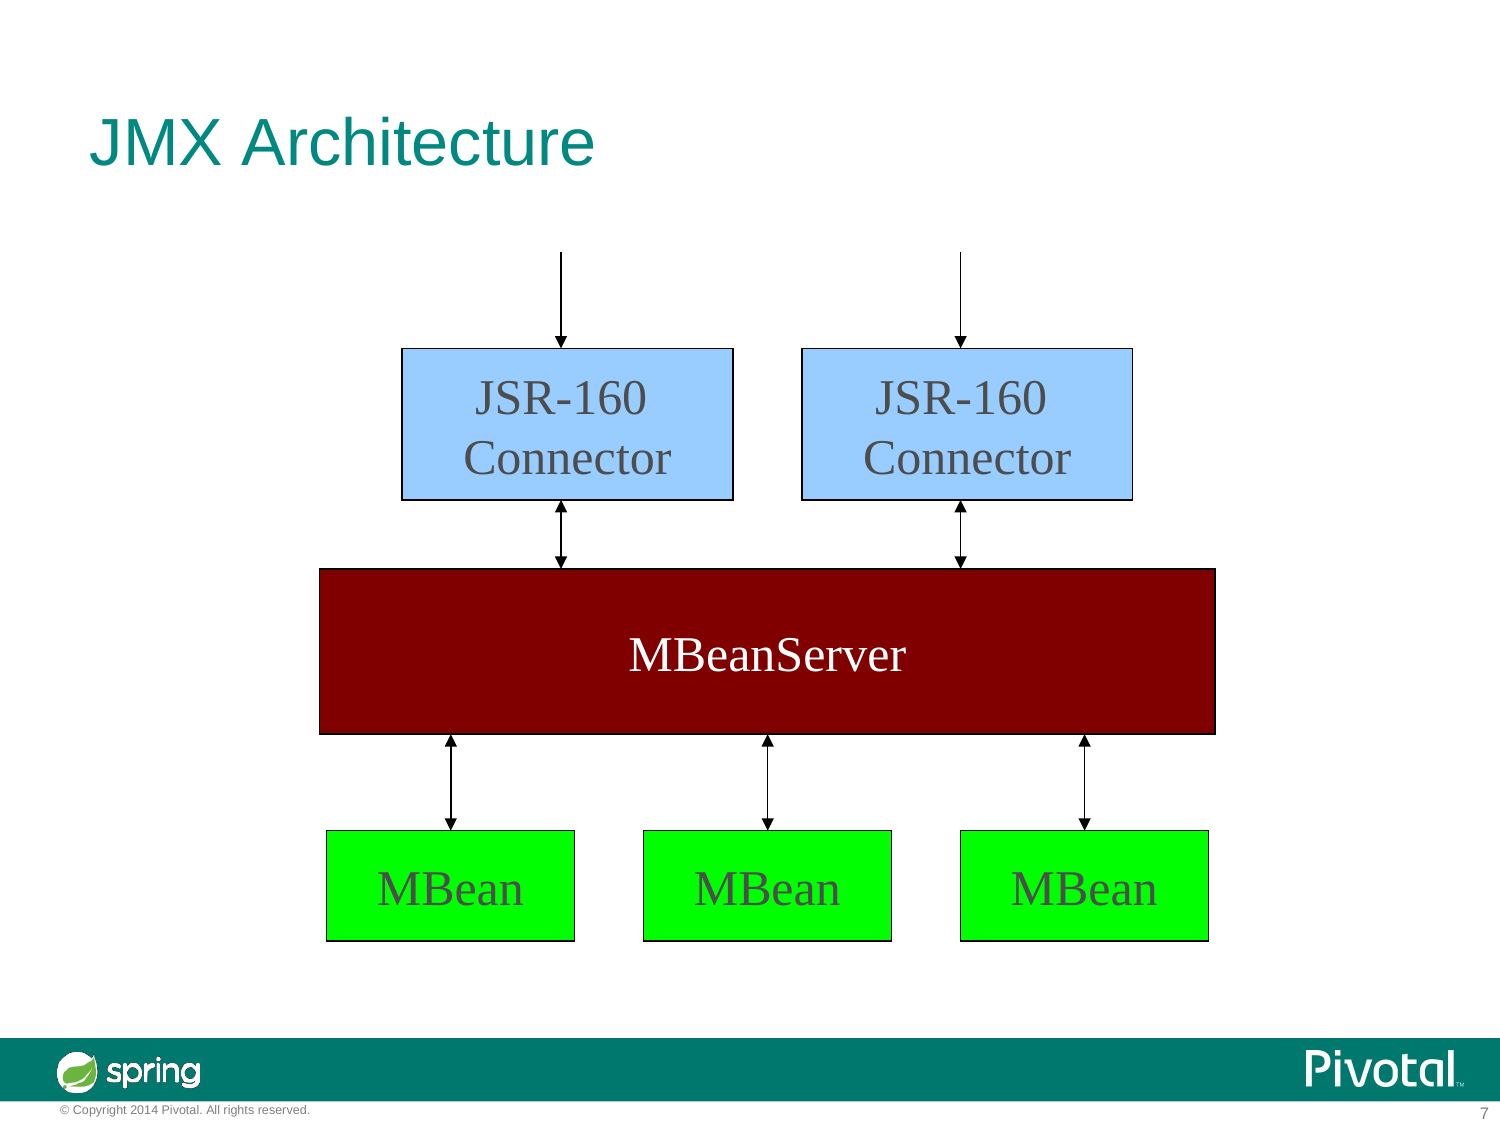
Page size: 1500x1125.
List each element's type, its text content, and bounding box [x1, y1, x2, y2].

title JMX Architecture [75, 45, 1426, 233]
text_box MBean [326, 830, 575, 941]
text_box MBean [643, 830, 892, 941]
text_box JSR-160 Connector [402, 348, 733, 500]
picture [32, 1041, 210, 1103]
text_box MBean [960, 830, 1209, 941]
text_box JSR-160 Connector [801, 348, 1133, 500]
text_box MBeanServer [319, 568, 1216, 735]
picture [1306, 1050, 1464, 1087]
